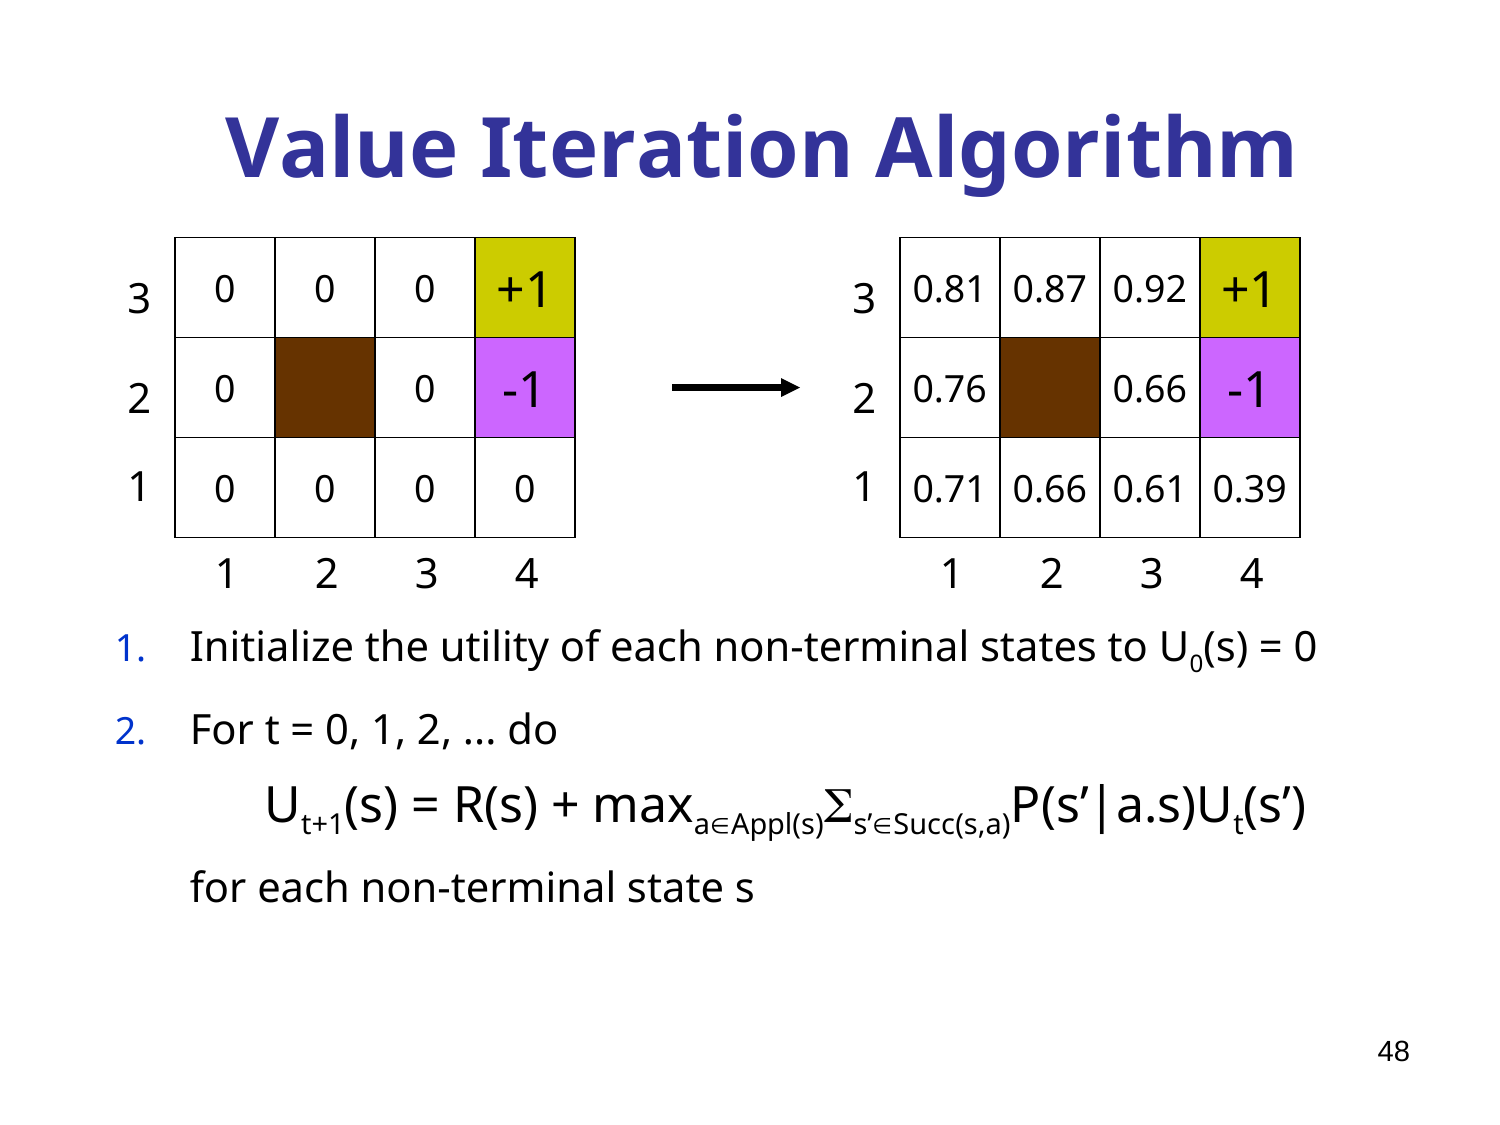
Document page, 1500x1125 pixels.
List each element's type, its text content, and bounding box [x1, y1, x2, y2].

text_box 0.66 [1000, 437, 1100, 538]
text_box 3 [112, 264, 167, 330]
text_box 1 [112, 451, 167, 518]
text_box +1 [475, 237, 576, 337]
text_box 0.81 [899, 237, 1000, 338]
text_box Initialize the utility of each non-terminal states to U0(s) = 0 For t = 0, 1, 2, ... do Ut+1(s) = R(s) + maxaAppl(s)s’Succ(s,a)P(s’|a.s)Ut(s’) for each non-terminal state s [99, 612, 1463, 919]
text_box 0 [475, 437, 576, 538]
text_box 1 [200, 539, 254, 605]
text_box 0.92 [1099, 237, 1200, 338]
text_box -1 [1200, 337, 1300, 437]
text_box 0 [276, 437, 375, 538]
text_box 2 [112, 364, 167, 430]
text_box 0 [174, 438, 276, 538]
text_box 2 [300, 539, 354, 605]
text_box 0.61 [1100, 437, 1200, 538]
text_box 0 [174, 338, 276, 438]
text_box 0.66 [1099, 338, 1200, 437]
text_box 3 [399, 539, 454, 605]
text_box 0 [374, 237, 475, 338]
text_box 0 [174, 237, 276, 338]
text_box 3 [1124, 539, 1179, 605]
text_box 0 [276, 237, 374, 338]
text_box 0.39 [1200, 437, 1300, 538]
text_box 0 [374, 338, 475, 437]
text_box 3 [837, 264, 892, 330]
text_box 2 [1024, 539, 1079, 605]
title Value Iteration Algorithm [99, 49, 1425, 238]
text_box +1 [1200, 237, 1300, 337]
text_box 0.71 [899, 438, 1000, 538]
text_box 4 [1224, 539, 1279, 605]
text_box 1 [837, 451, 892, 518]
text_box <number> [1074, 1024, 1426, 1103]
text_box [1000, 338, 1099, 437]
text_box 2 [837, 364, 892, 430]
text_box [276, 338, 374, 437]
text_box 0.87 [1000, 237, 1099, 338]
text_box 1 [924, 539, 979, 605]
text_box -1 [475, 337, 576, 437]
text_box 0.76 [899, 338, 1000, 438]
text_box 4 [500, 539, 554, 605]
text_box 0 [375, 437, 475, 538]
